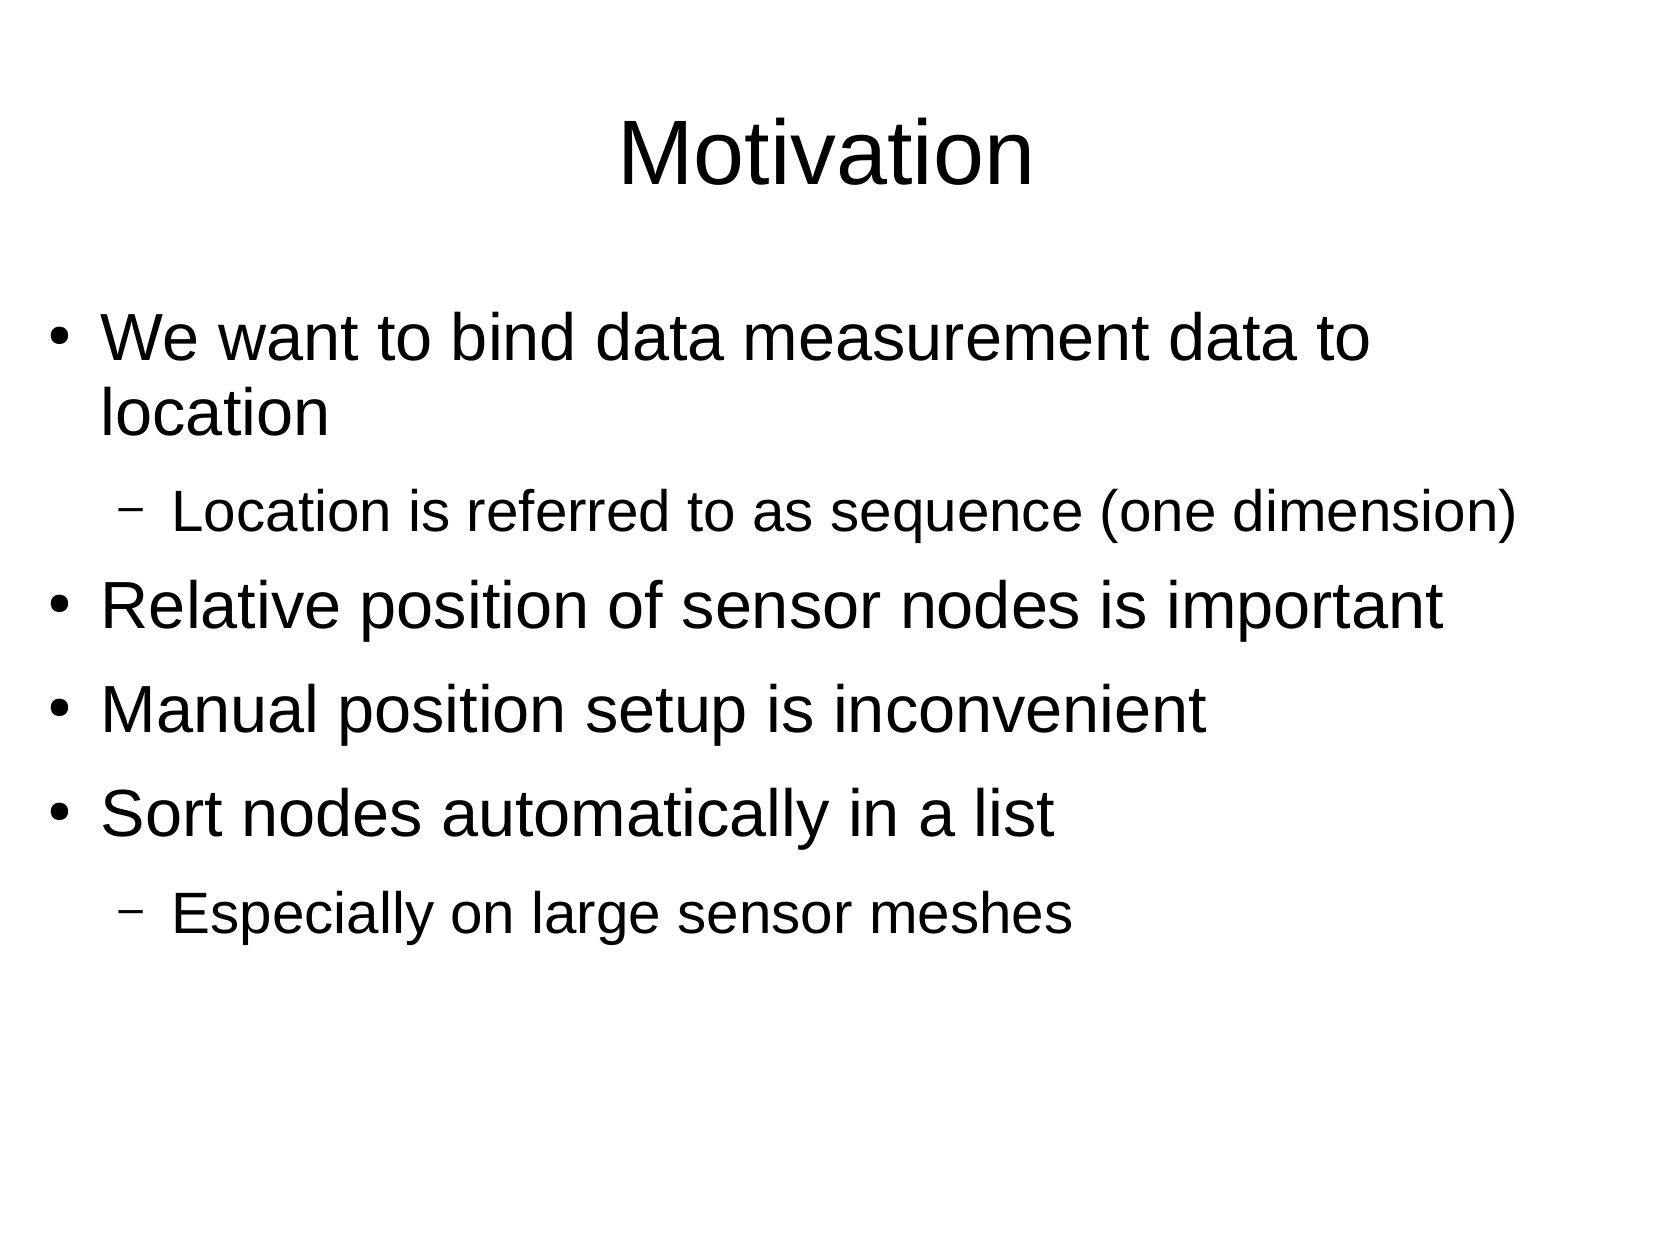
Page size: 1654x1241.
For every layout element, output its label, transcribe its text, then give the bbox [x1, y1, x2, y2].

title Motivation [82, 49, 1571, 257]
list We want to bind data measurement data to location Location is referred to as sequence (one dimension) Relative position of sensor nodes is important Manual position setup is inconvenient Sort nodes automatically in a list Especially on large sensor meshes [30, 300, 1531, 1010]
